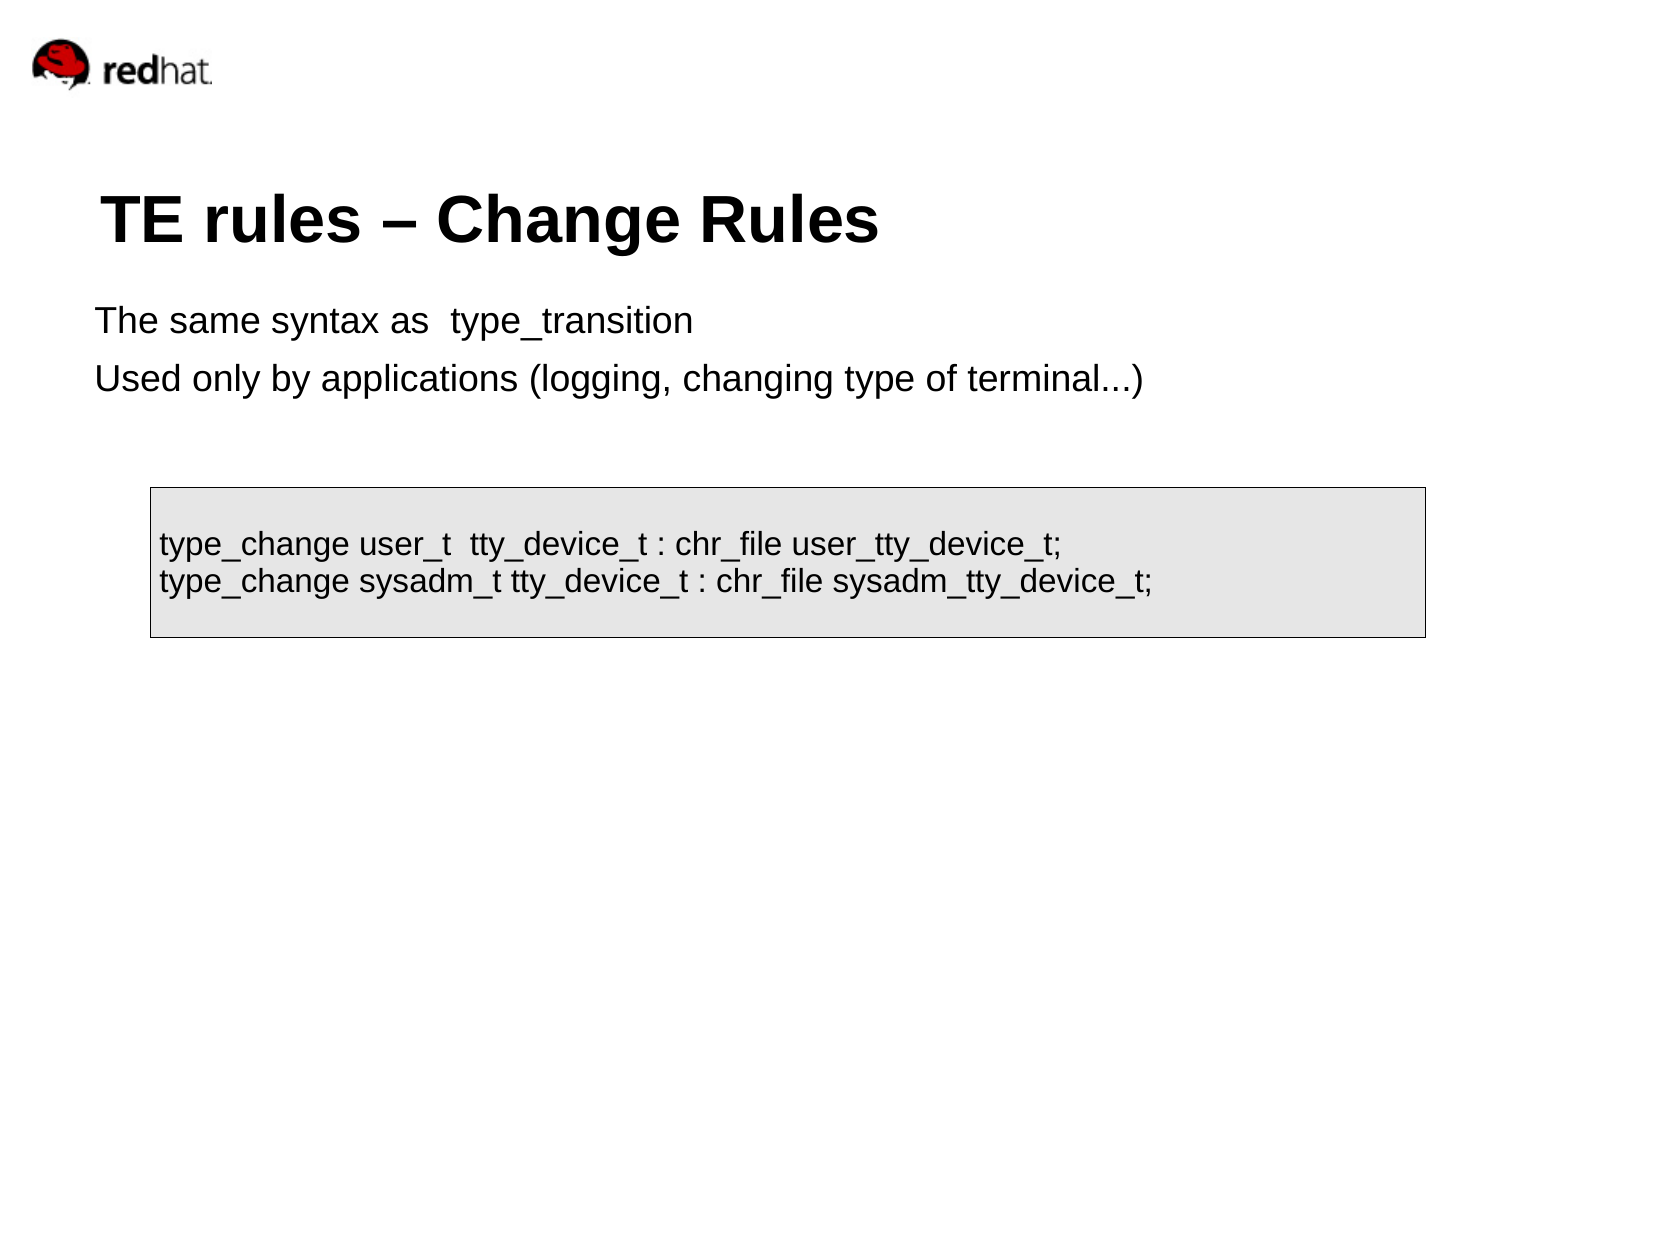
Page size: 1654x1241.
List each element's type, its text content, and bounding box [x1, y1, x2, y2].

picture [31, 37, 212, 98]
text_box type_change user_t tty_device_t : chr_file user_tty_device_t; type_change sysadm_t tty_device_t : chr_file sysadm_tty_device_t; [150, 487, 1426, 638]
title TE rules – Change Rules [100, 164, 1506, 275]
list The same syntax as type_transition Used only by applications (logging, changing type of terminal...) [94, 300, 1500, 1174]
